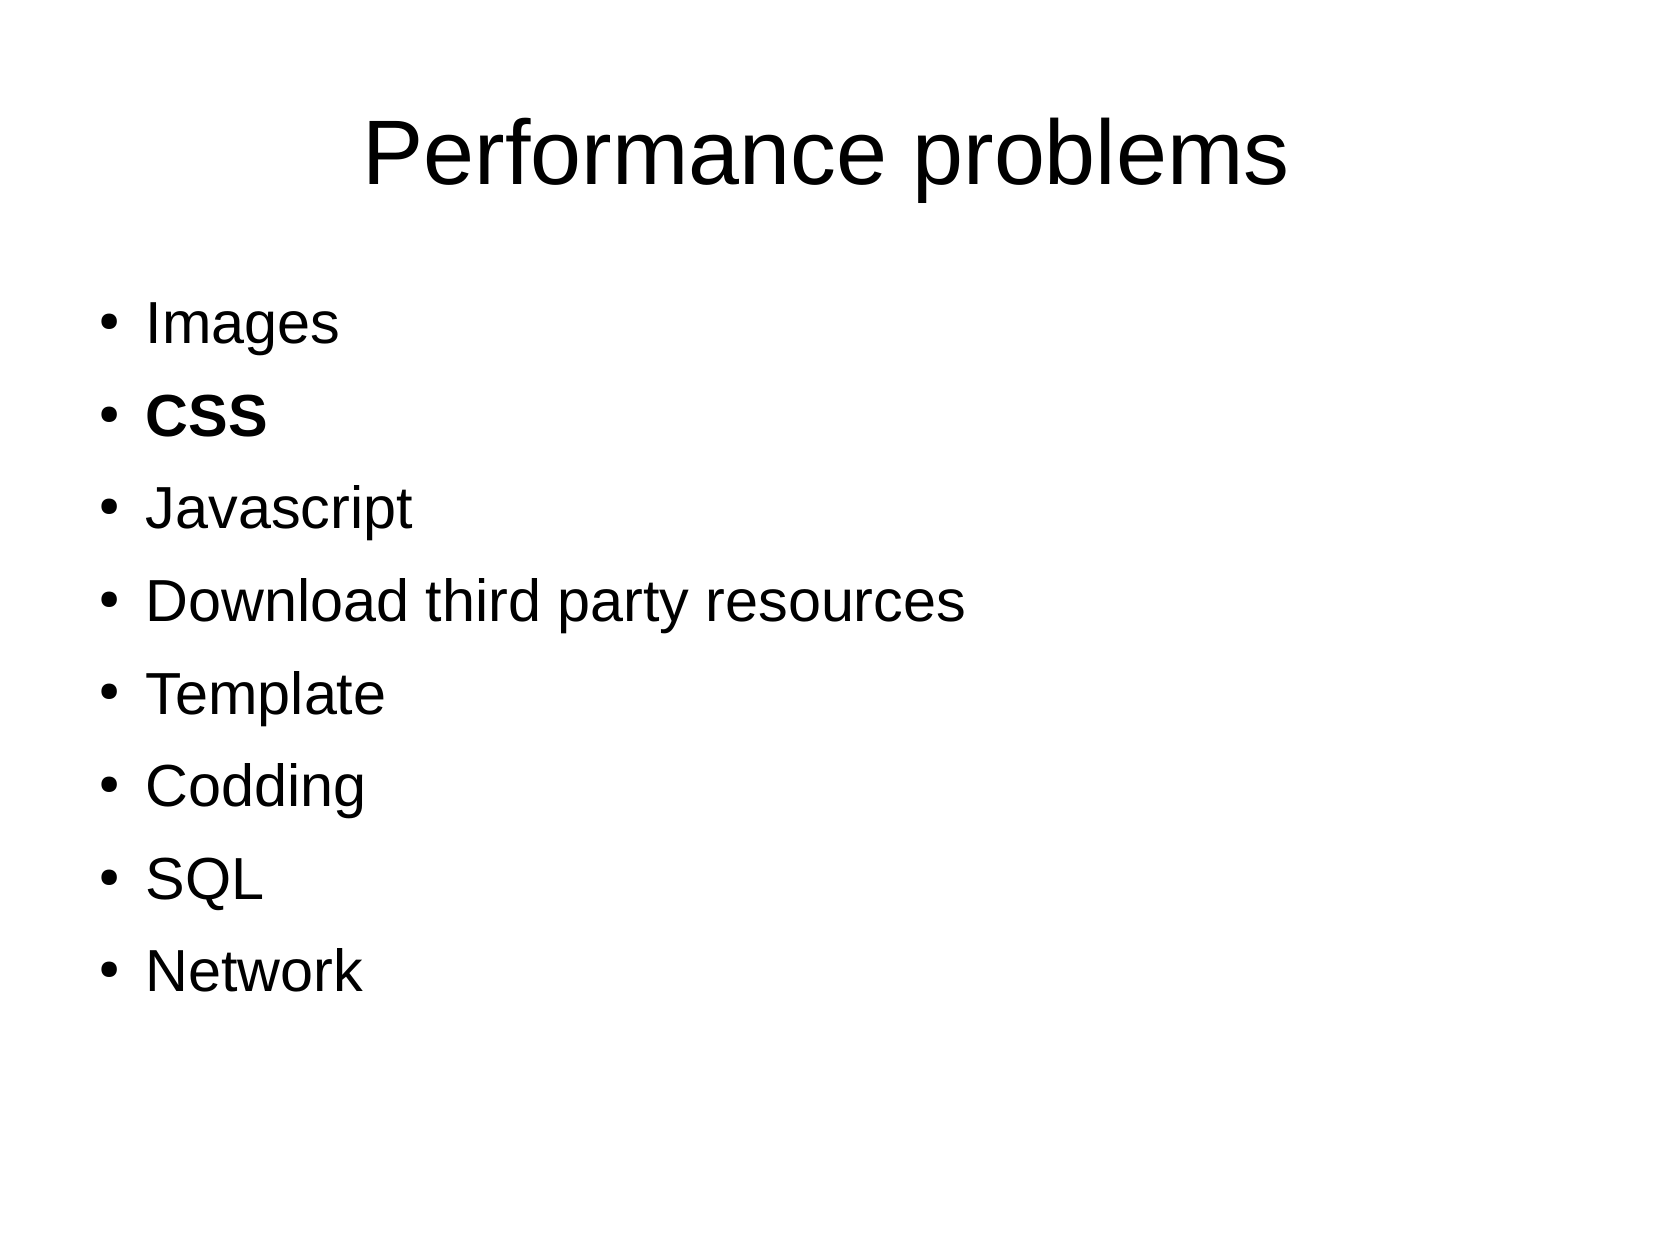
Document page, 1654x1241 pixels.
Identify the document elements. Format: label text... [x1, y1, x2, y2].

list Images CSS Javascript Download third party resources Template Codding SQL Network [82, 290, 1571, 1010]
title Performance problems [82, 49, 1571, 257]
